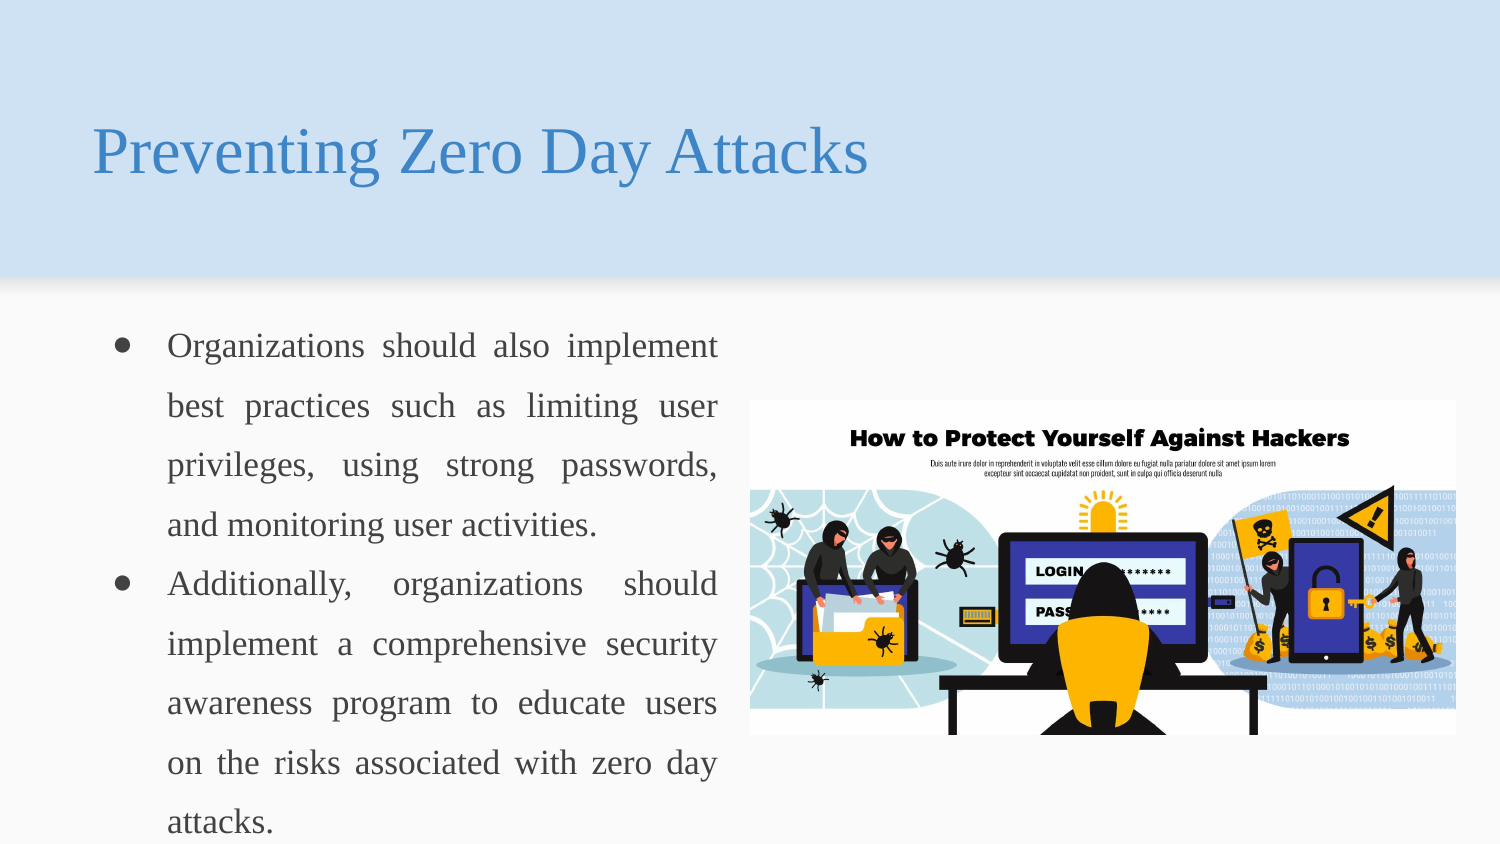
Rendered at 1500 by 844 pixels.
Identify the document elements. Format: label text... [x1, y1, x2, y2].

title Preventing Zero Day Attacks [77, 75, 1426, 202]
picture [750, 400, 1456, 735]
list Organizations should also implement best practices such as limiting user privileges, using strong passwords, and monitoring user activities. Additionally, organizations should implement a comprehensive security awareness program to educate users on the risks associated with zero day attacks. [77, 290, 734, 735]
text_box [0, 0, 1500, 278]
